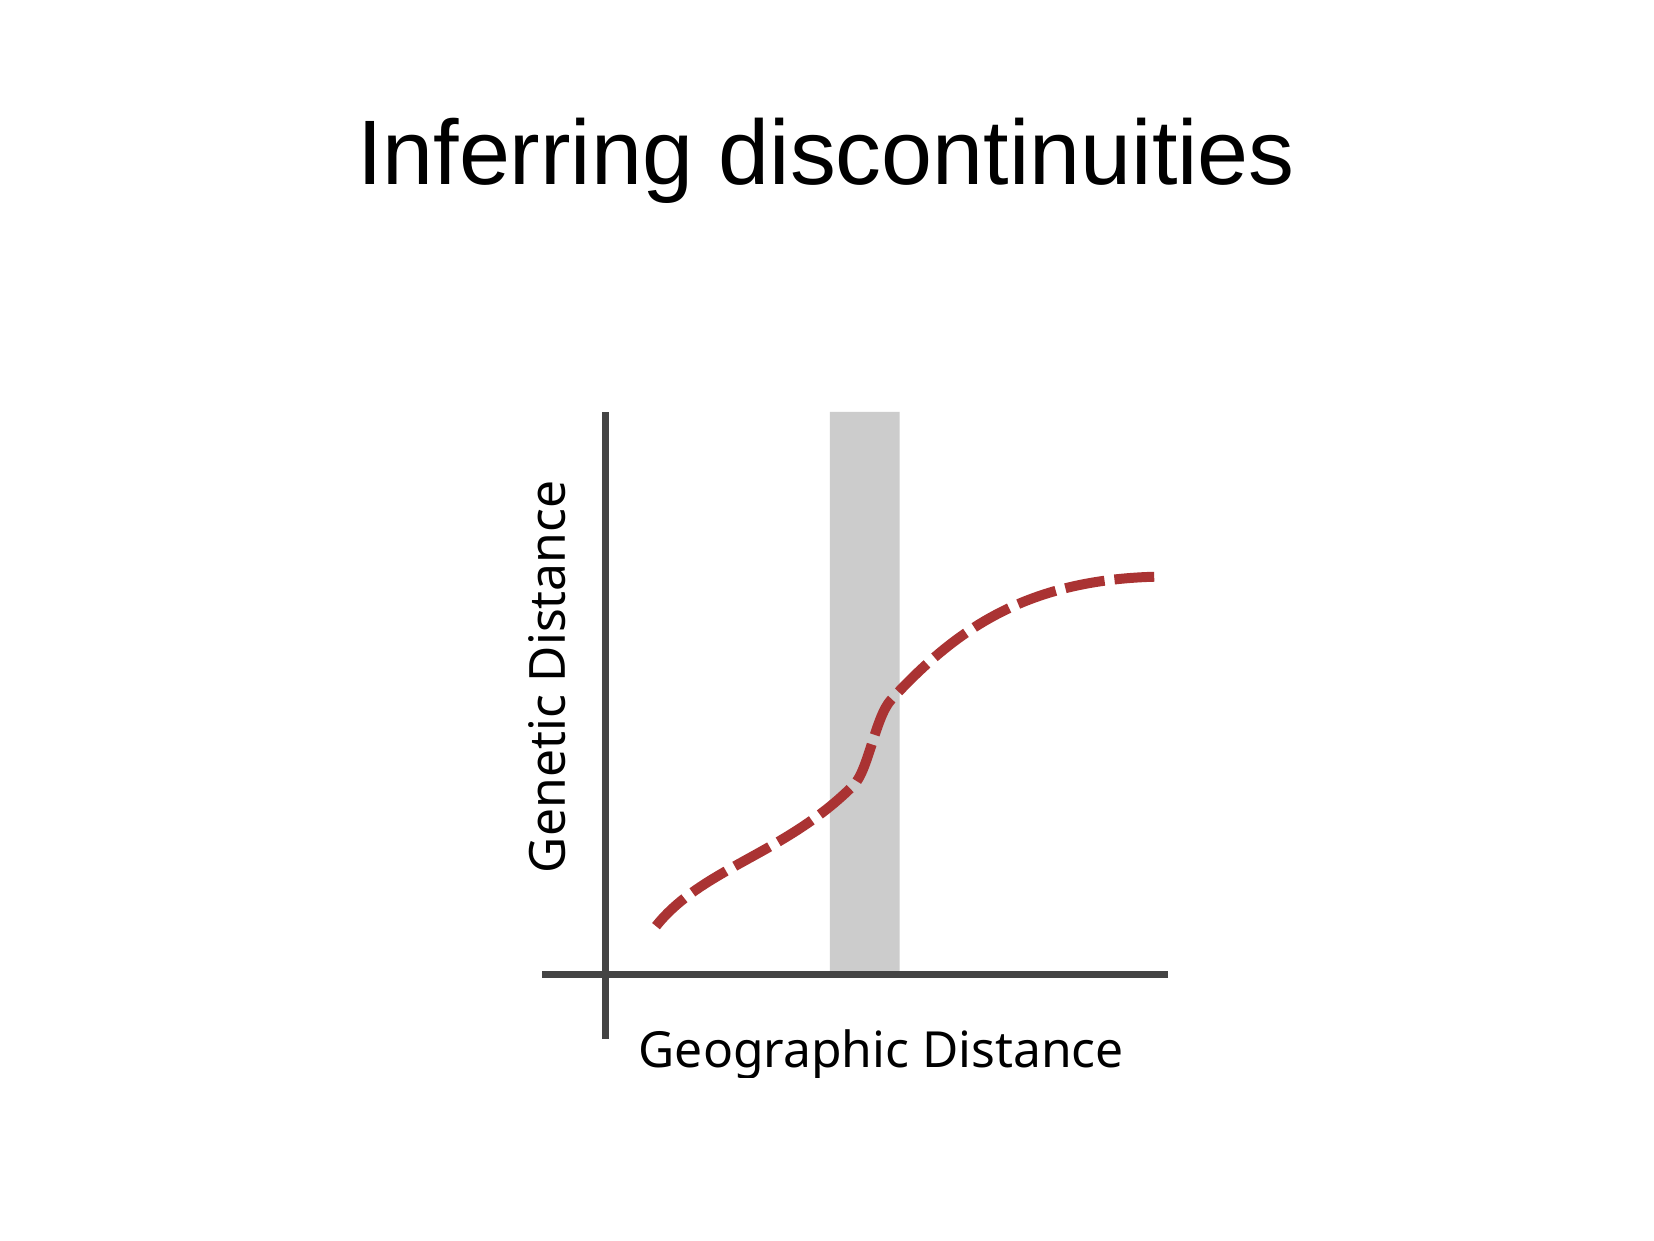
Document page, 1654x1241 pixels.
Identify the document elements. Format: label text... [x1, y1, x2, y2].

title Inferring discontinuities [82, 49, 1571, 257]
picture [525, 369, 1169, 1135]
